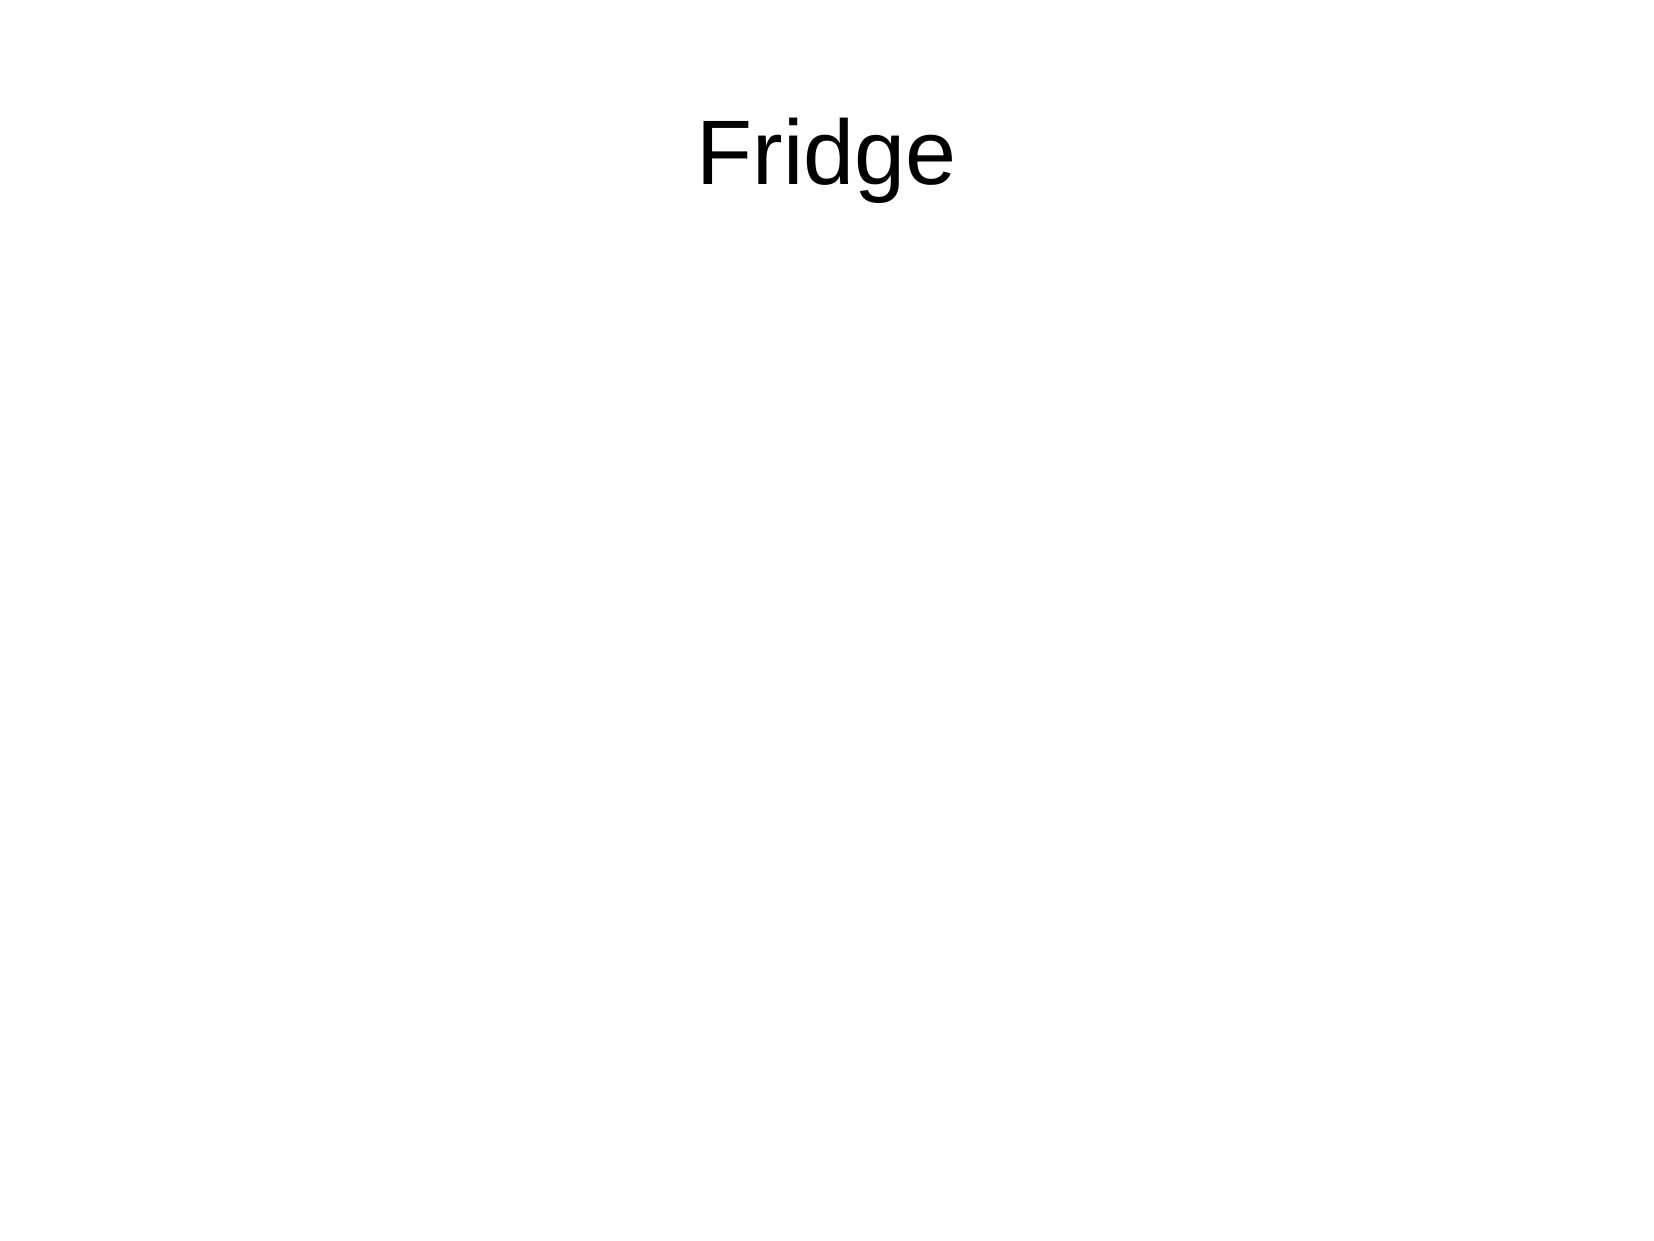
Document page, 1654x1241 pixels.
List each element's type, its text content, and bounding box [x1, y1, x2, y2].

title Fridge [82, 49, 1571, 257]
